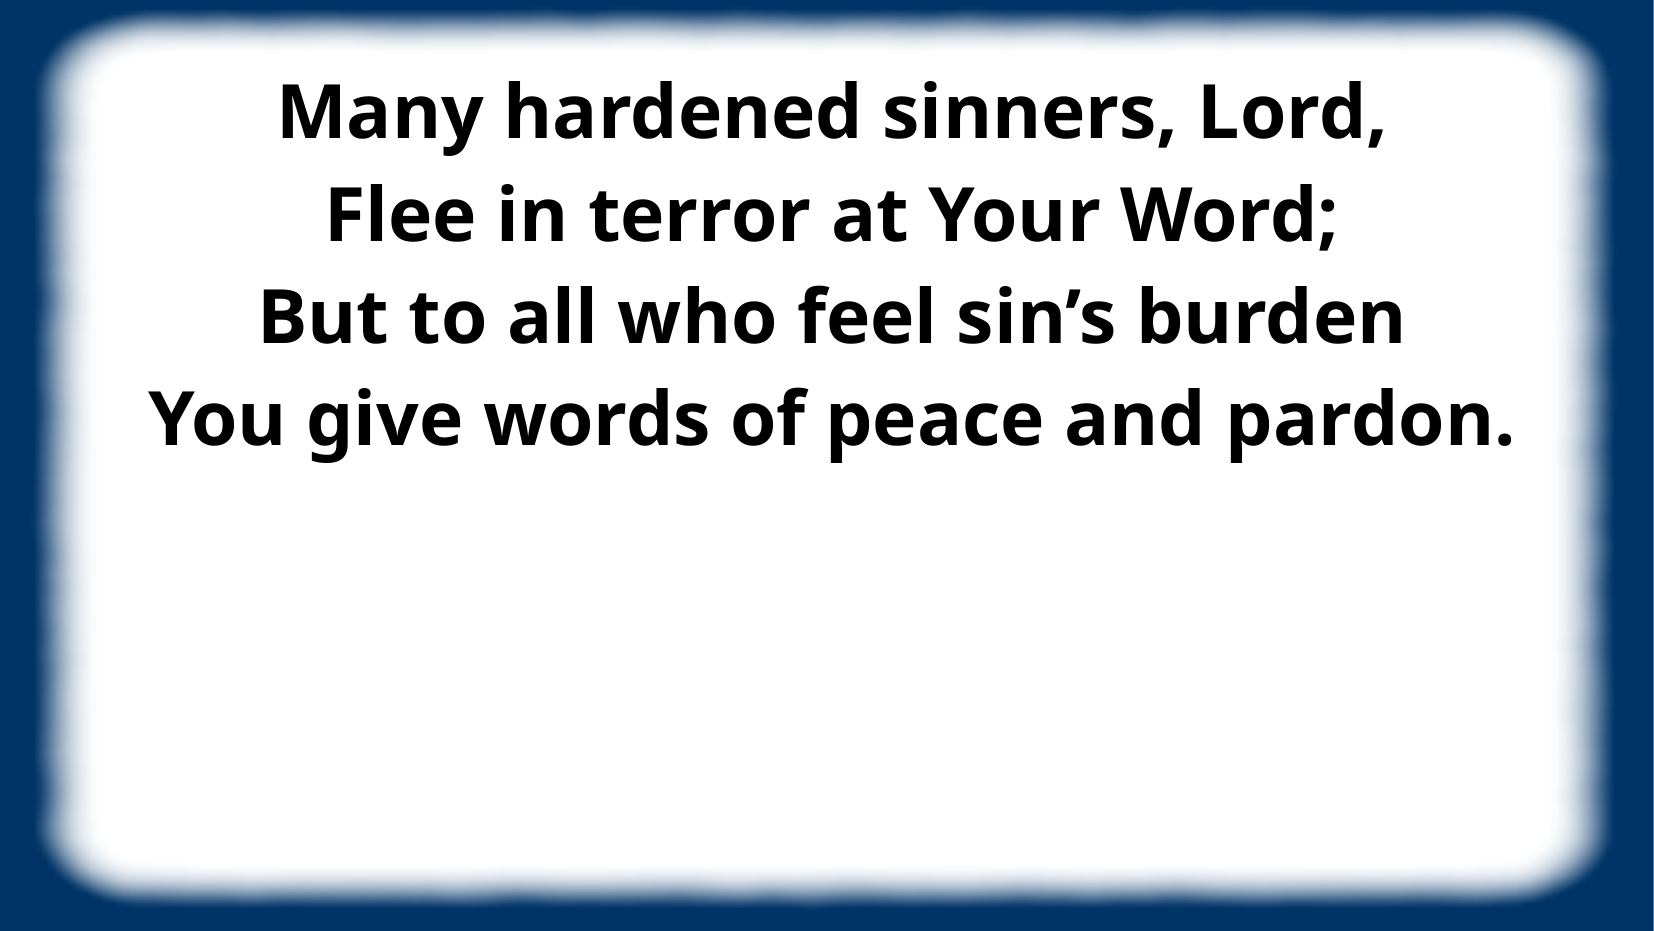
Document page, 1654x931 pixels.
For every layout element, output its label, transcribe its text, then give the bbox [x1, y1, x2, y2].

text_box Many hardened sinners, Lord, Flee in terror at Your Word; But to all who feel sin’s burden You give words of peace and pardon. [105, 51, 1561, 466]
picture [0, 0, 1654, 931]
